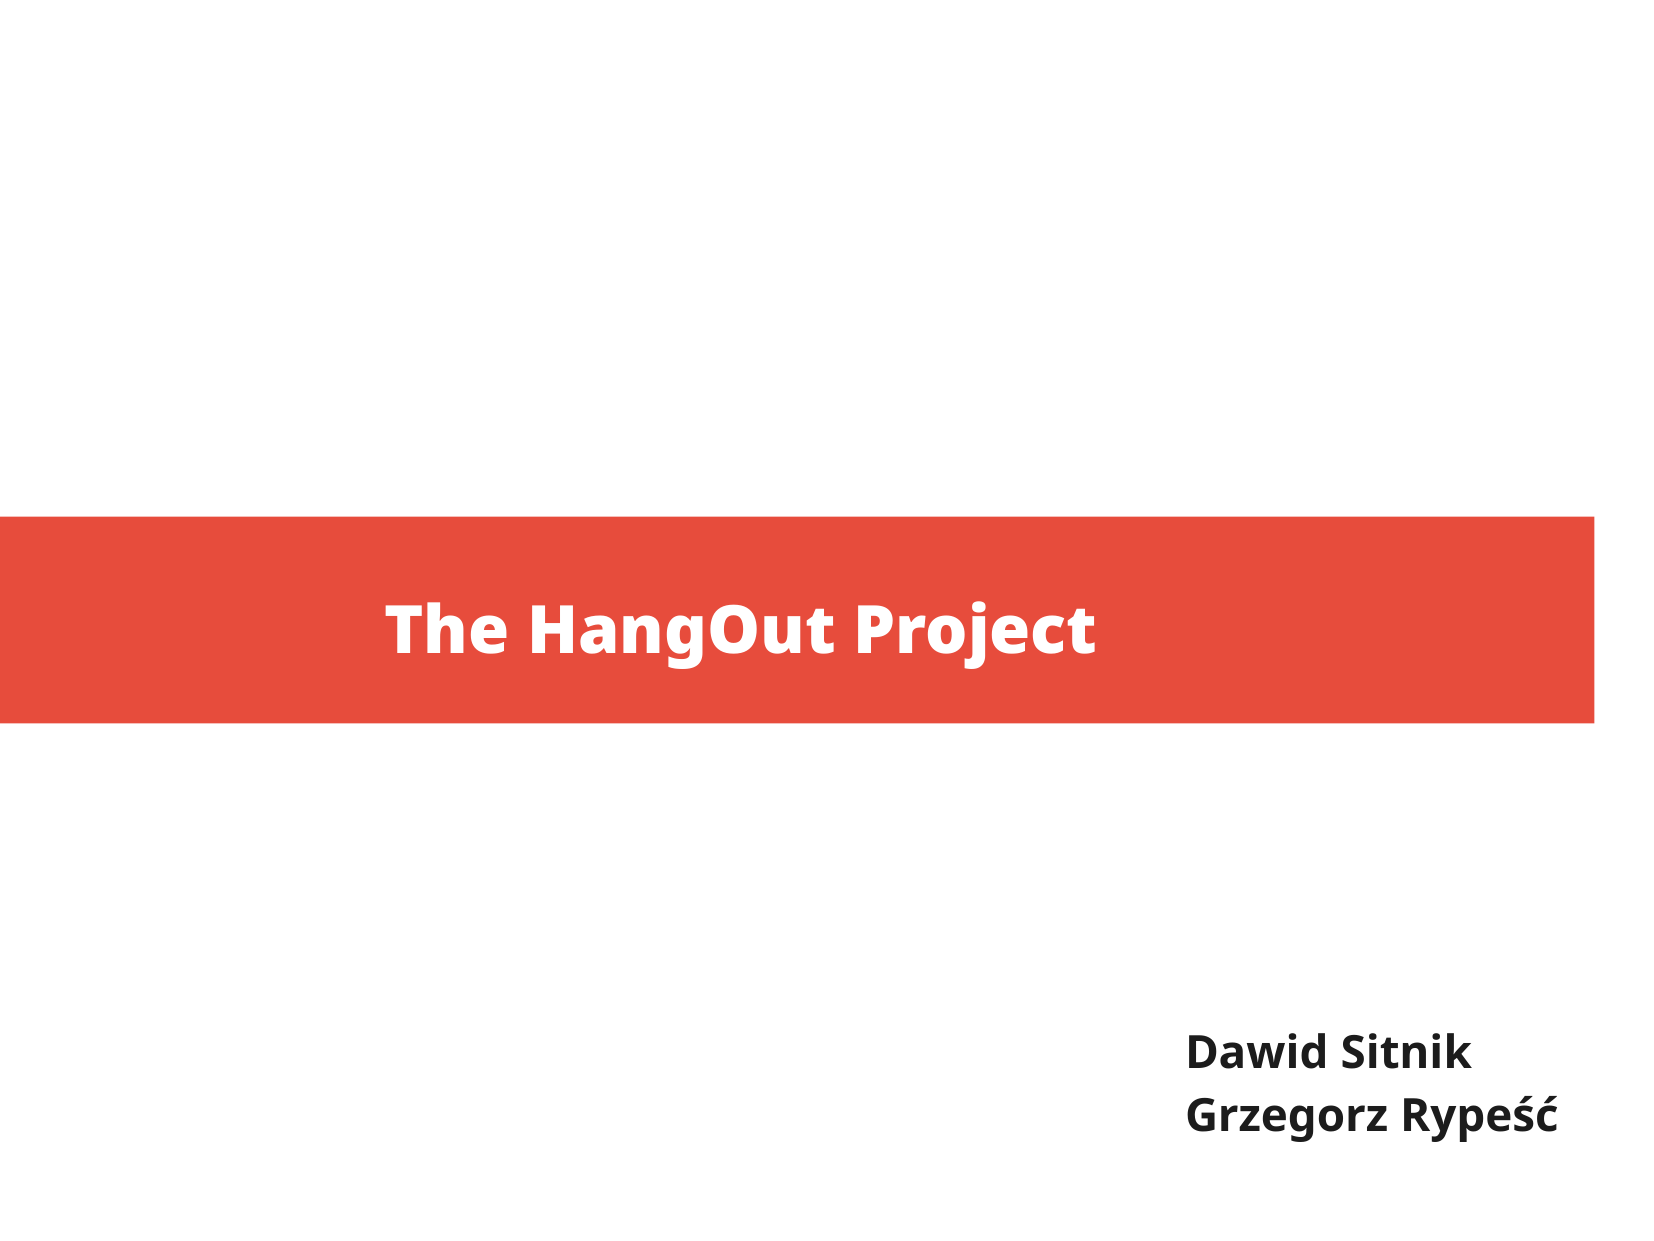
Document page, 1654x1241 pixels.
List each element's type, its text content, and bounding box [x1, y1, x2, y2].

title The HangOut Project [384, 525, 1654, 673]
subtitle Dawid Sitnik Grzegorz Rypeść [1185, 1020, 1622, 1183]
